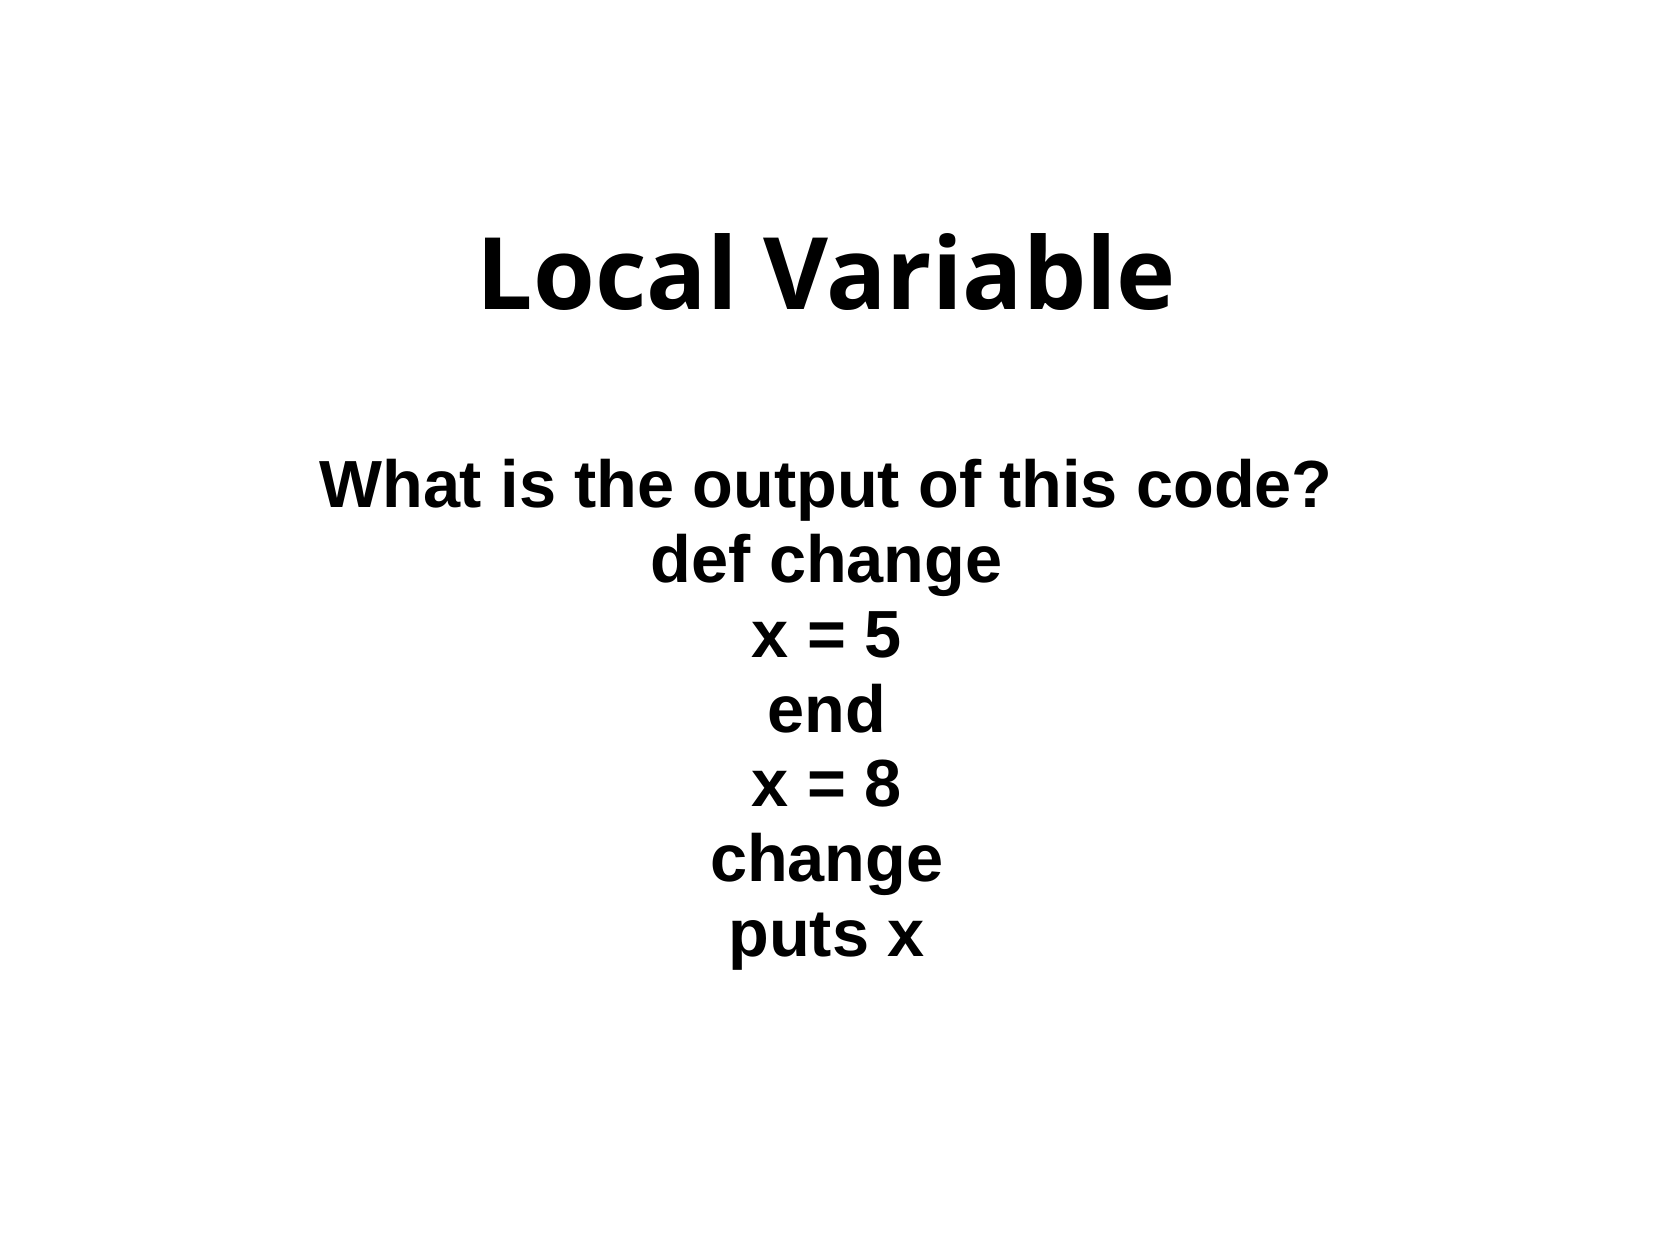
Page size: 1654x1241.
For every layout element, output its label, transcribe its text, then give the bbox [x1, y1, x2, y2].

subtitle What is the output of this code? def change x = 5 end x = 8 change puts x [82, 349, 1571, 1069]
title Local Variable [82, 167, 1571, 349]
